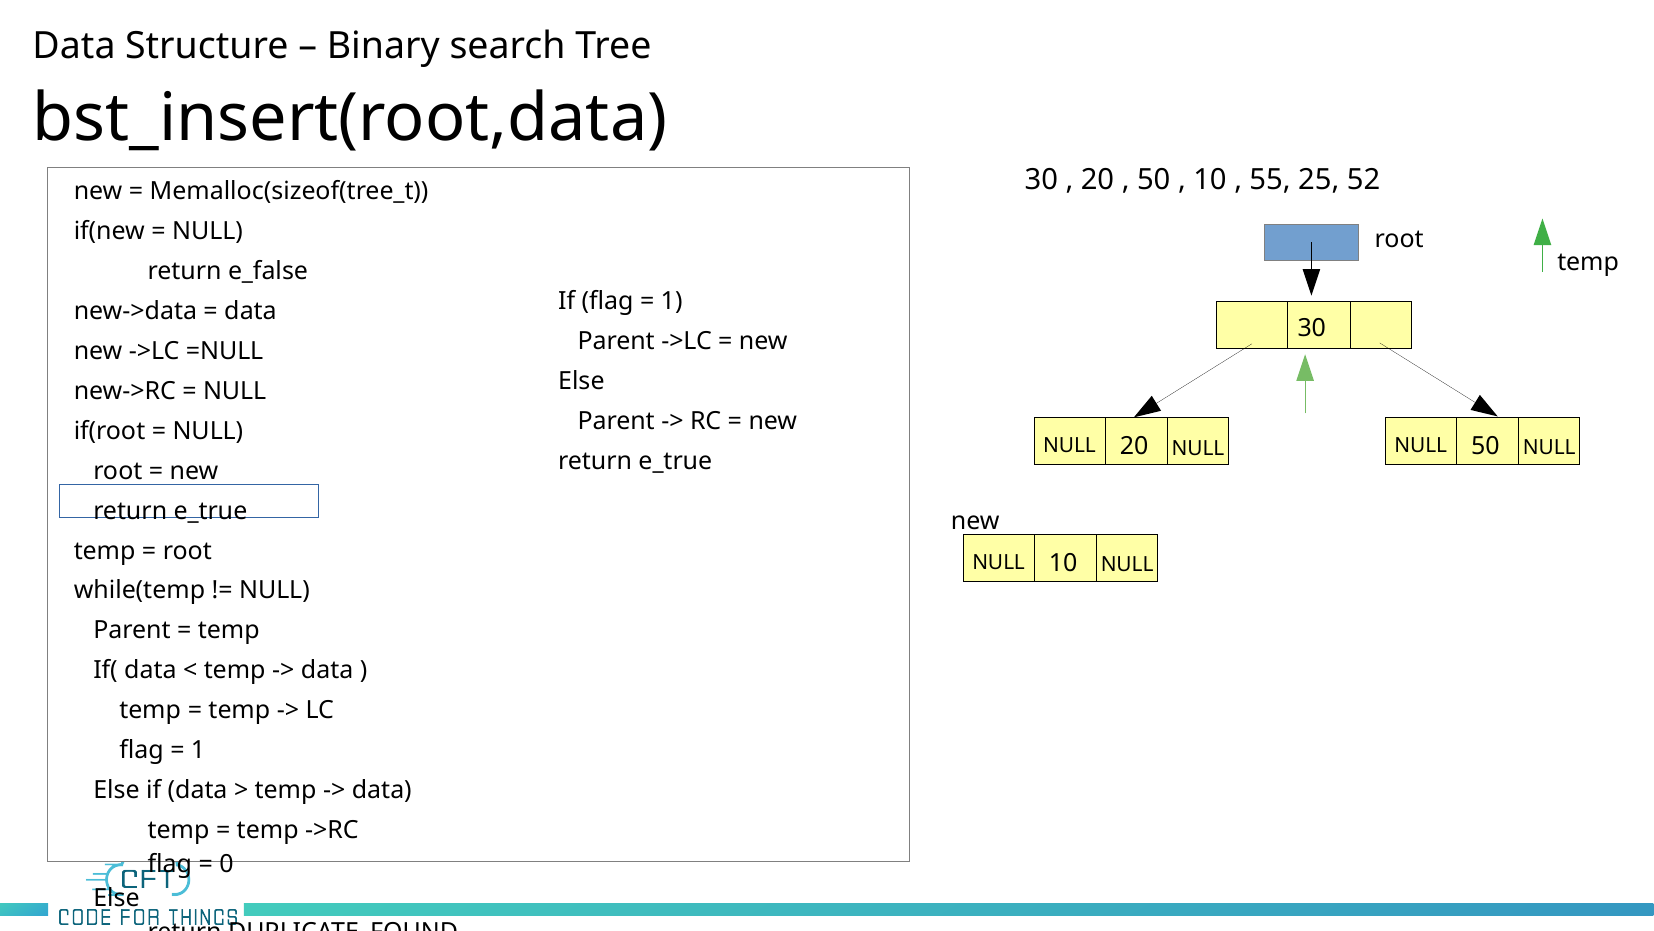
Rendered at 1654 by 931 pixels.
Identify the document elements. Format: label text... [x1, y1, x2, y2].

text_box NULL [1379, 422, 1464, 463]
text_box new [936, 495, 1018, 540]
text_box NULL [1028, 423, 1112, 463]
text_box 20 [1105, 420, 1167, 465]
text_box [1519, 417, 1580, 425]
text_box NULL [957, 540, 1041, 580]
text_box 50 [1456, 420, 1519, 465]
text_box [1018, 534, 1034, 540]
text_box root [1359, 212, 1440, 258]
text_box [1288, 301, 1350, 349]
text_box [1351, 301, 1412, 349]
text_box [1264, 224, 1359, 261]
text_box [1034, 417, 1105, 423]
text_box new = Memalloc(sizeof(tree_t)) if(new = NULL) return e_false new->data = data new ->LC =NULL new->RC = NULL if(root = NULL) root = new return e_true temp = root while(temp != NULL) Parent = temp If( data < temp -> data ) temp = temp -> LC flag = 1 Else if (data > temp -> data) temp = temp ->RC flag = 0 Else return DUPLICATE_FOUND [59, 166, 603, 866]
text_box [1385, 417, 1456, 422]
text_box [1216, 301, 1287, 349]
text_box 10 [1034, 537, 1096, 582]
text_box [603, 167, 910, 862]
picture [59, 866, 237, 925]
text_box temp [1542, 236, 1638, 281]
text_box NULL [1156, 425, 1241, 465]
text_box 30 , 20 , 50 , 10 , 55, 25, 52 [1009, 141, 1536, 201]
text_box NULL [1086, 542, 1170, 582]
title Data Structure – Binary search Tree bst_insert(root,data) [32, 12, 1184, 166]
text_box NULL [1508, 425, 1592, 465]
text_box [1097, 534, 1158, 542]
text_box 30 [1282, 302, 1345, 347]
text_box If (flag = 1) Parent ->LC = new Else Parent -> RC = new return e_true [543, 275, 863, 496]
text_box [47, 167, 59, 862]
text_box [1168, 417, 1229, 425]
